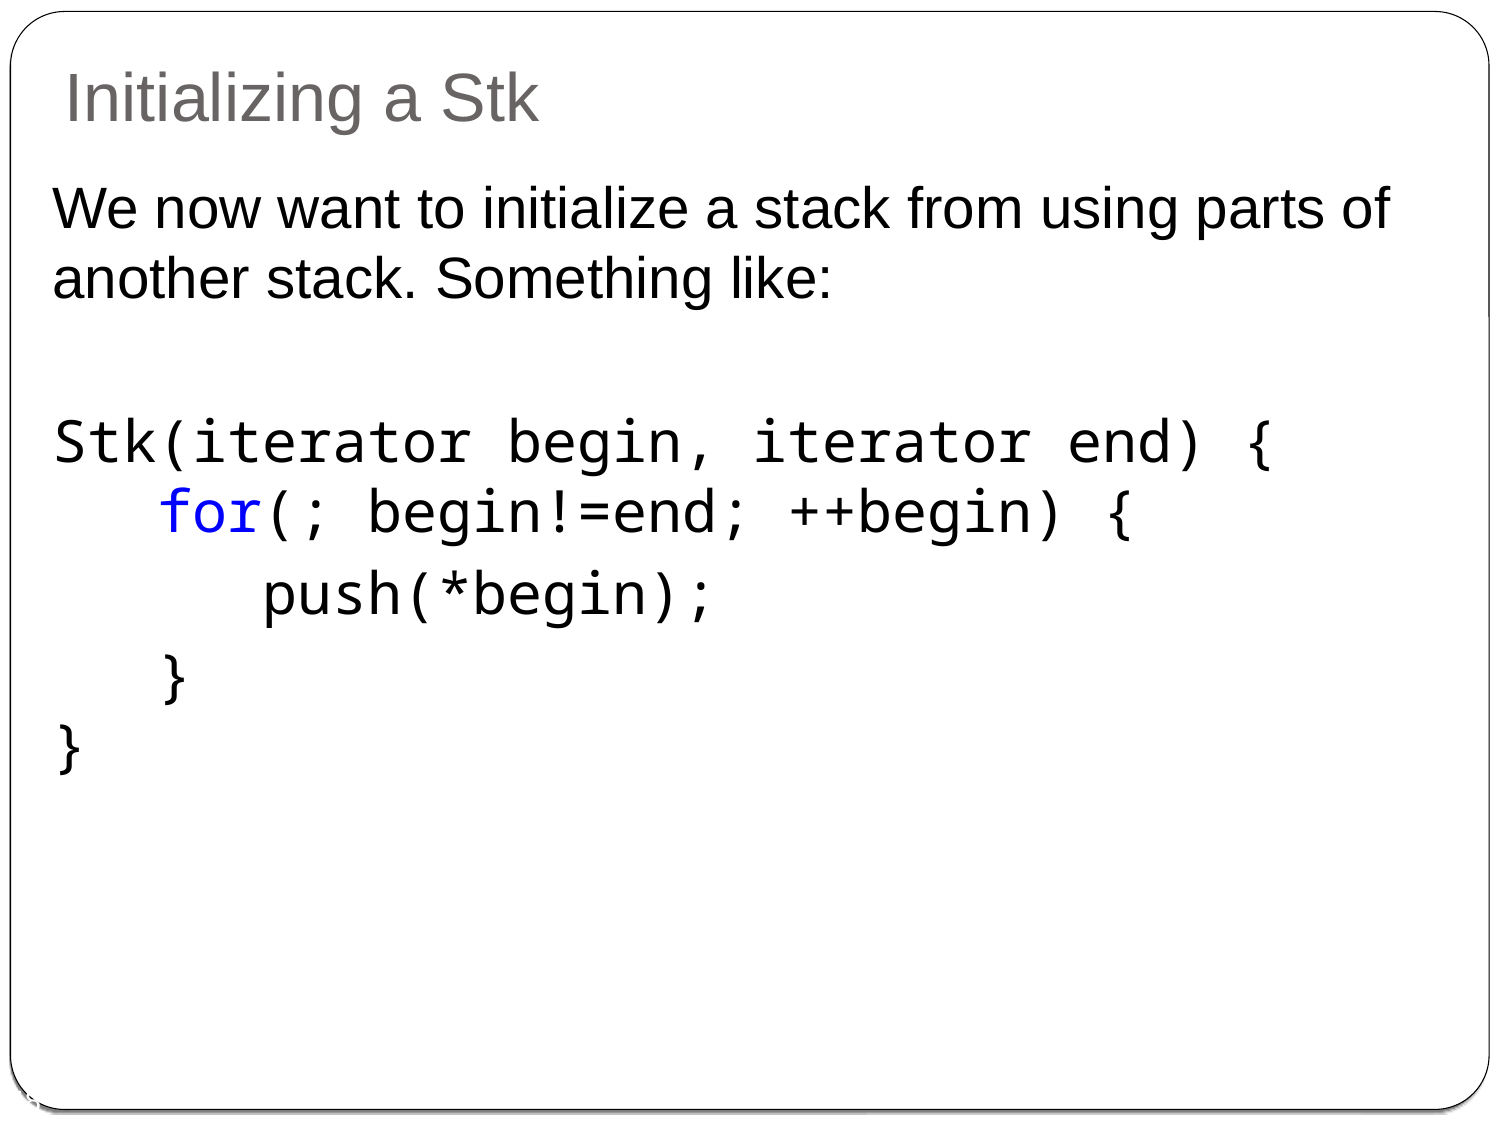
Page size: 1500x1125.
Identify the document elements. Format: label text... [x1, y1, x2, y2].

slide_number <number> [0, 1074, 50, 1125]
title Initializing a Stk [50, 45, 1450, 150]
list We now want to initialize a stack from using parts of another stack. Something like: Stk(iterator begin, iterator end) { for(; begin!=end; ++begin) { push(*begin); } } [37, 162, 1463, 1088]
